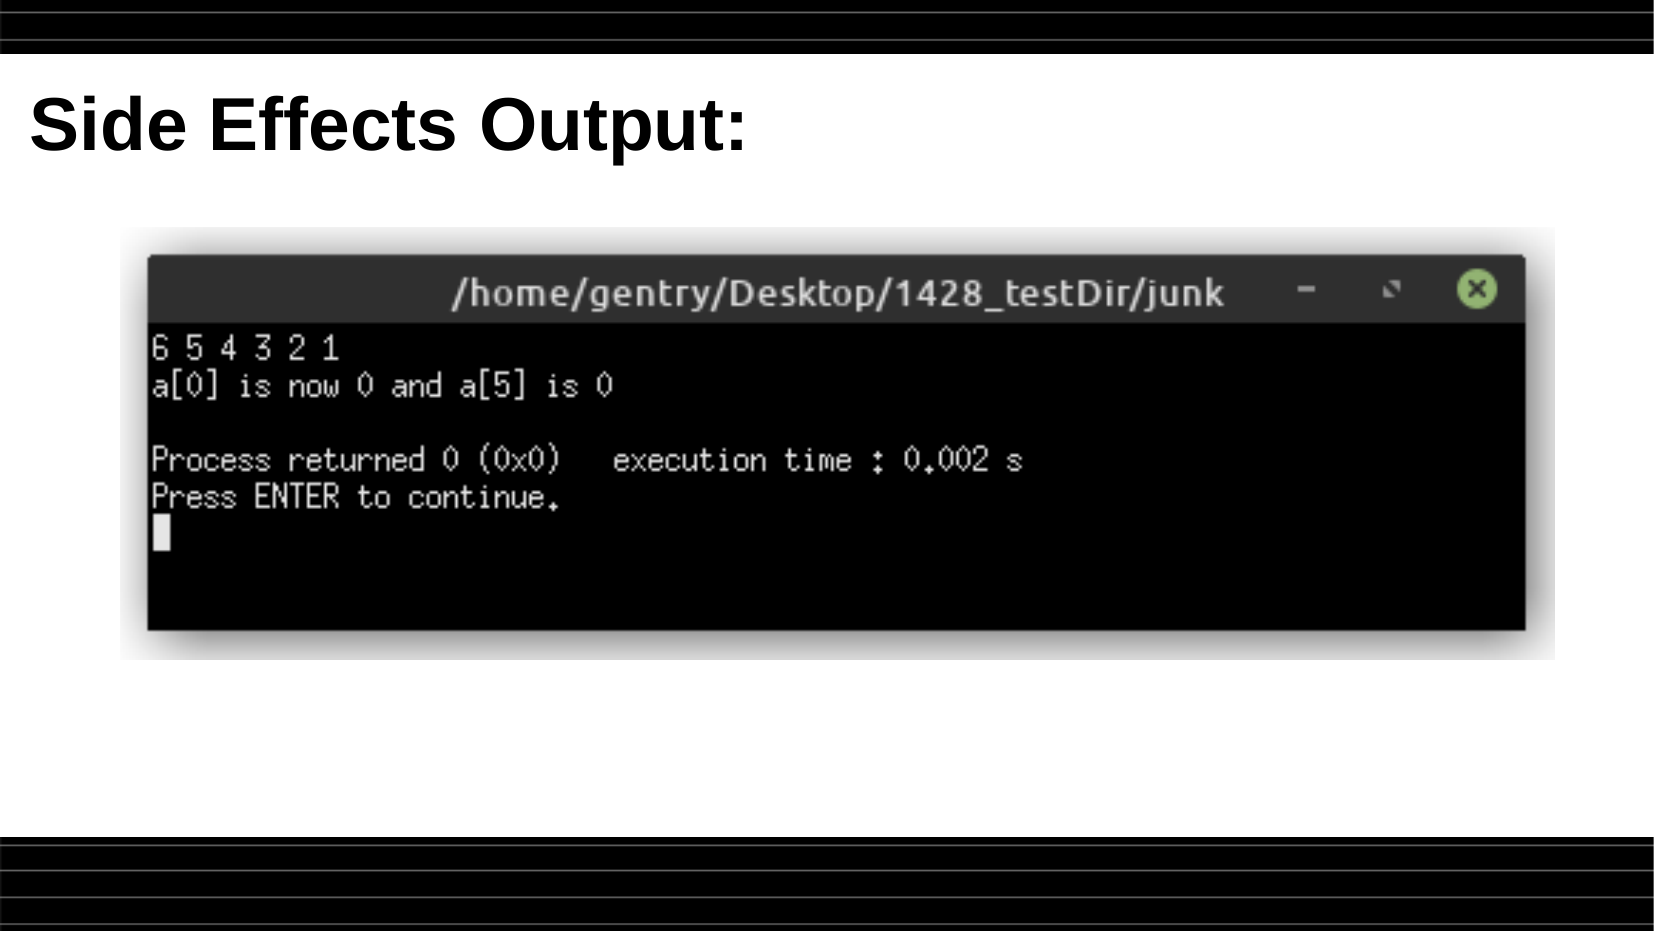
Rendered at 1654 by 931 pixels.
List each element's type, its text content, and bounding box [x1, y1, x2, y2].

picture [0, 837, 1654, 931]
text_box Side Effects Output: [15, 75, 1546, 174]
picture [120, 227, 1555, 661]
picture [0, 0, 1654, 54]
